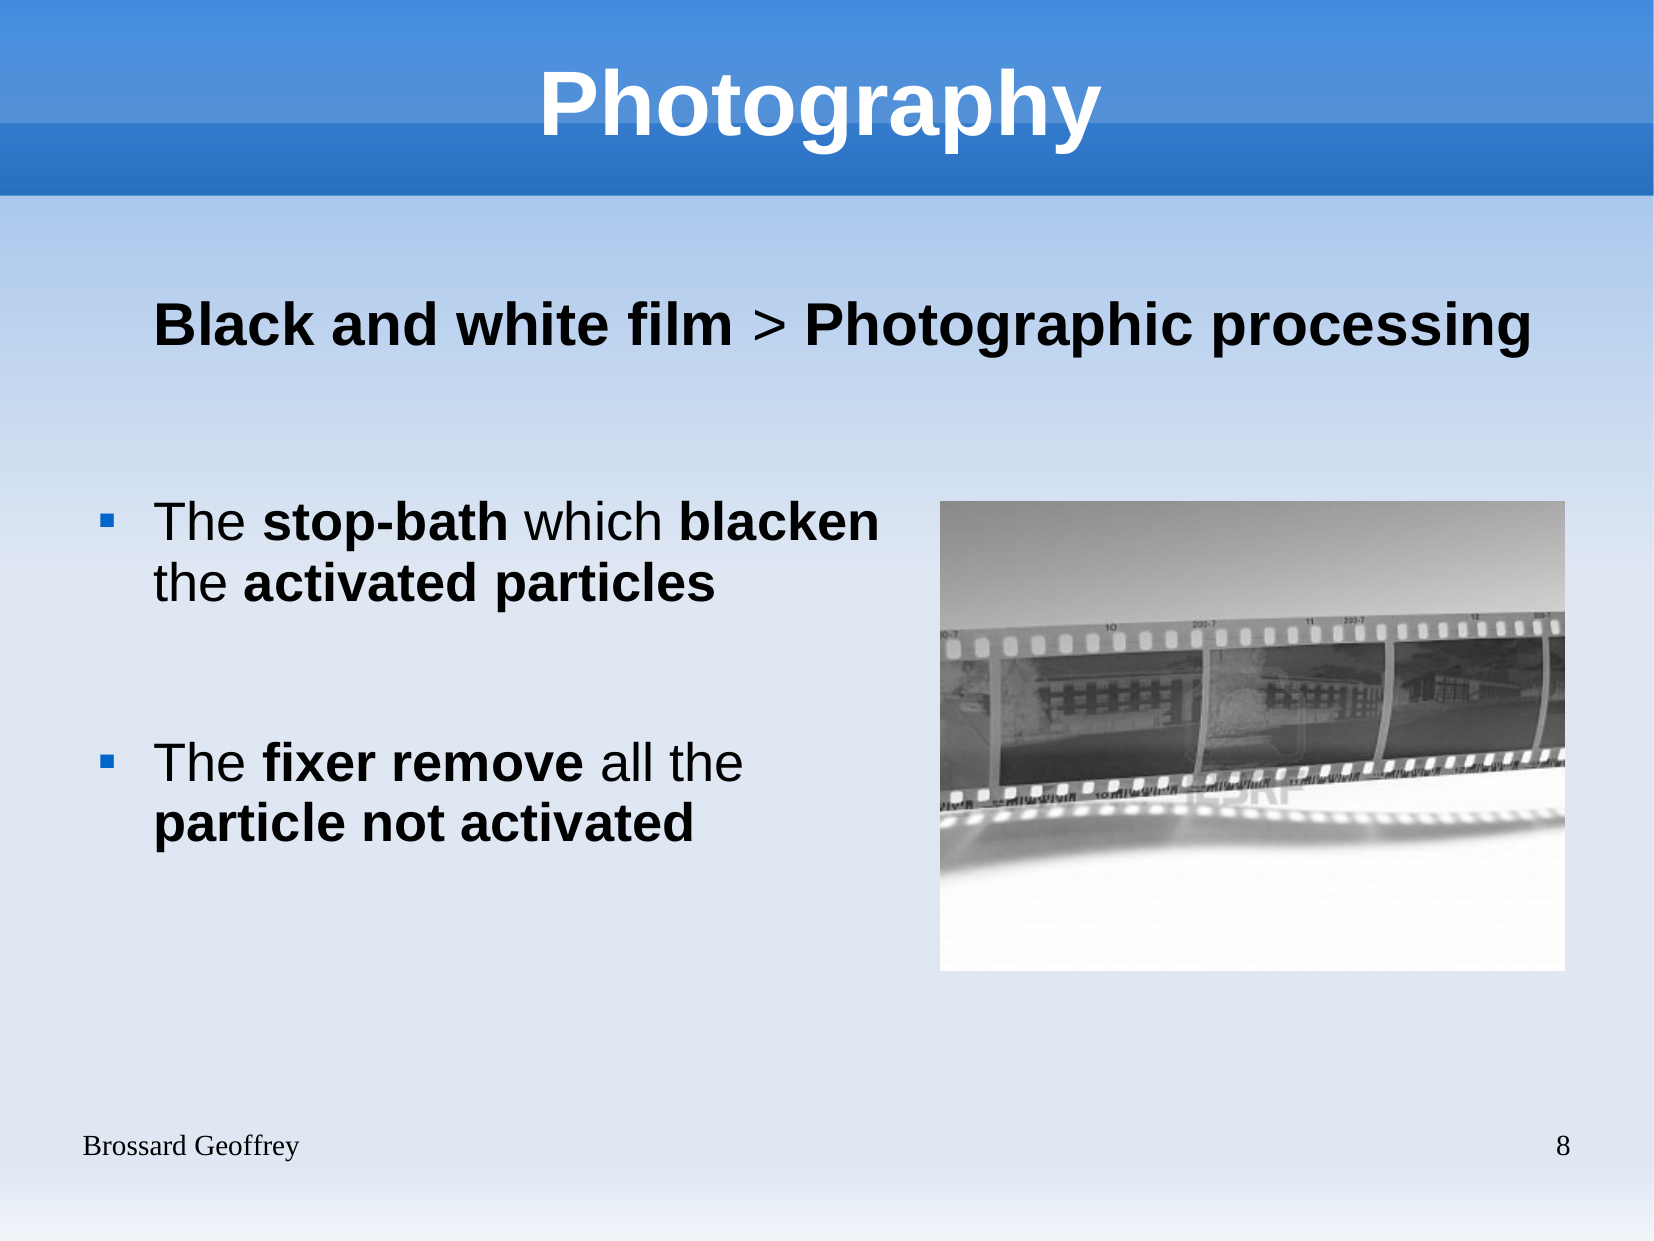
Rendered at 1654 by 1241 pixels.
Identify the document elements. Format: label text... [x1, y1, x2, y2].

picture [0, 0, 1654, 1241]
list Black and white film > Photographic processing The stop-bath which blacken the activated particles The fixer remove all the particle not activated [82, 290, 1571, 1109]
title Photography [76, 0, 1565, 208]
